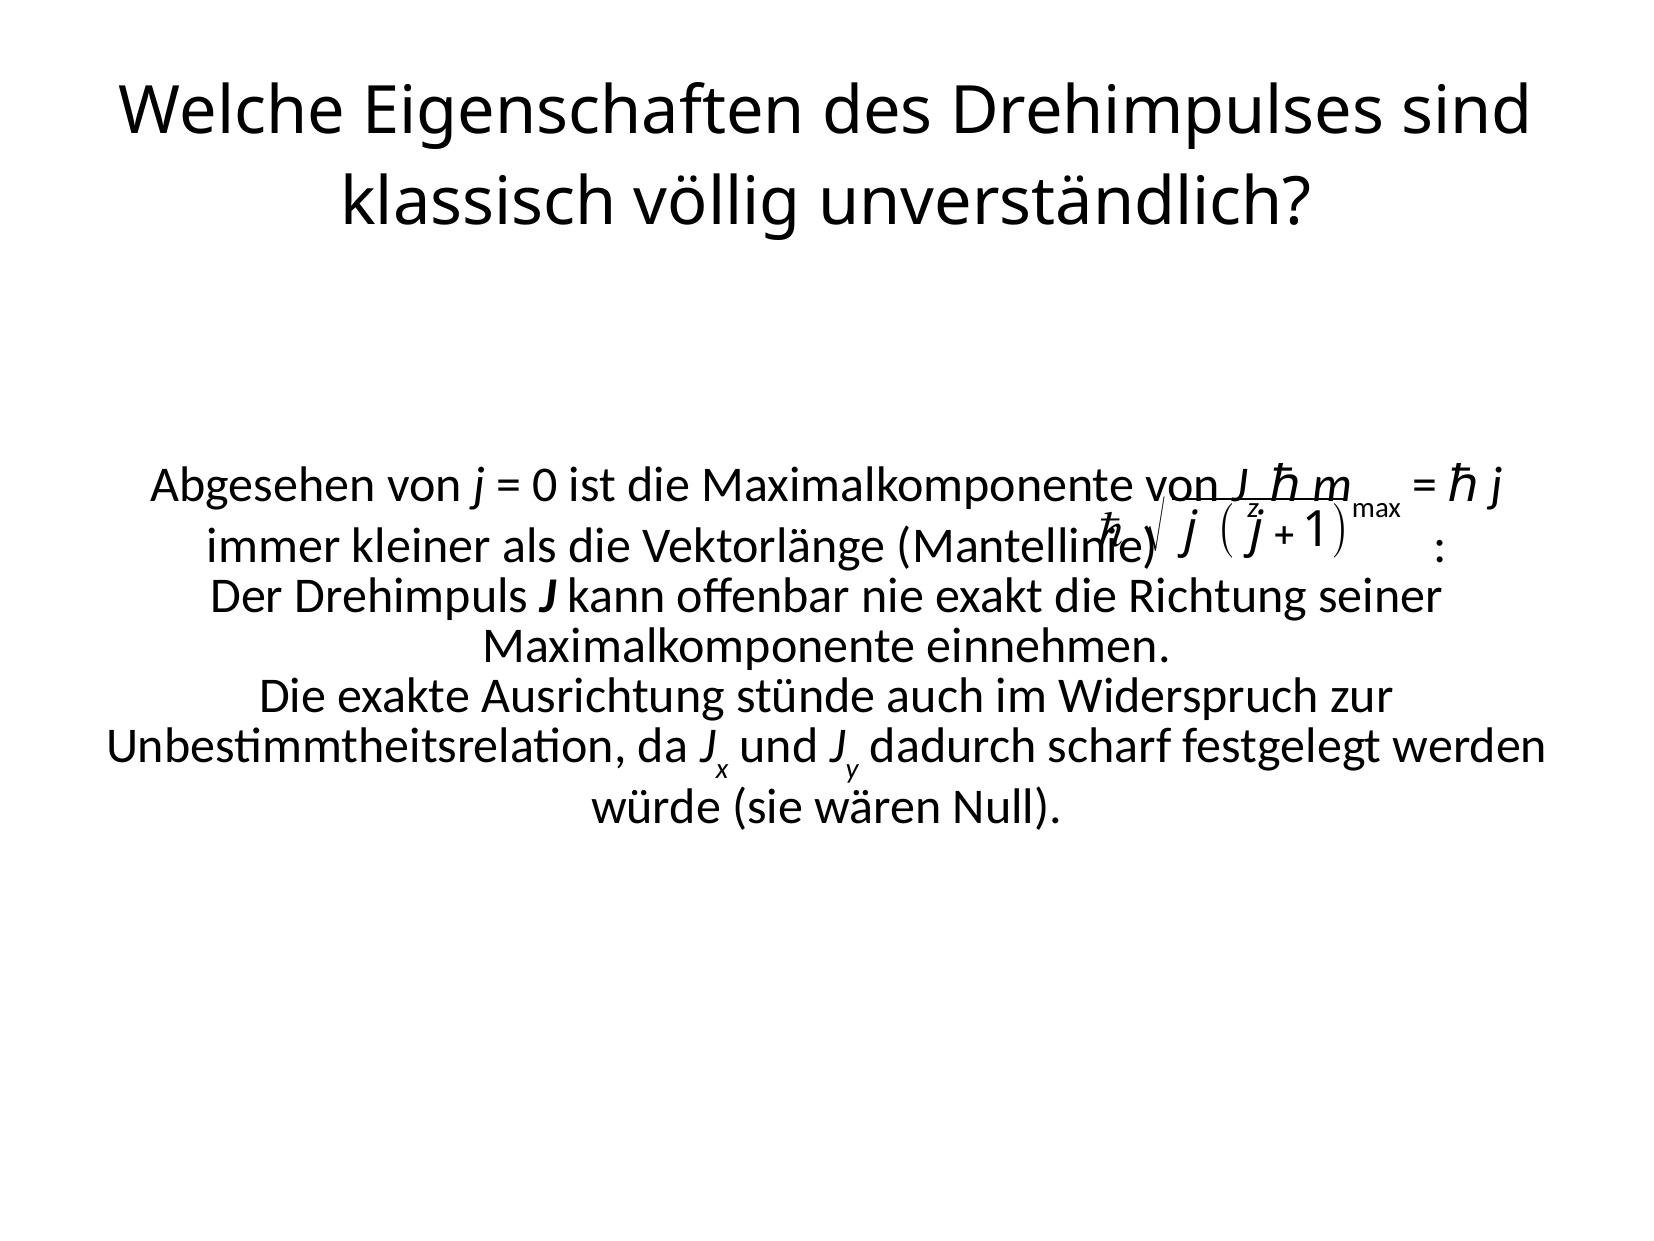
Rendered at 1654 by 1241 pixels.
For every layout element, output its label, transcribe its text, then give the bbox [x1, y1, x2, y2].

subtitle Abgesehen von j = 0 ist die Maximalkomponente von Jz ℏ mmax = ℏ j immer kleiner als die Vektorlänge (Mantellinie) : Der Drehimpuls J kann offenbar nie exakt die Richtung seiner Maximalkomponente einnehmen. Die exakte Ausrichtung stünde auch im Widerspruch zur Unbestimmtheitsrelation, da Jx und Jy dadurch scharf festgelegt werden würde (sie wären Null). [82, 290, 1571, 1010]
chart [1090, 494, 1355, 561]
title Welche Eigenschaften des Drehimpulses sind klassisch völlig unverständlich? [82, 49, 1571, 257]
